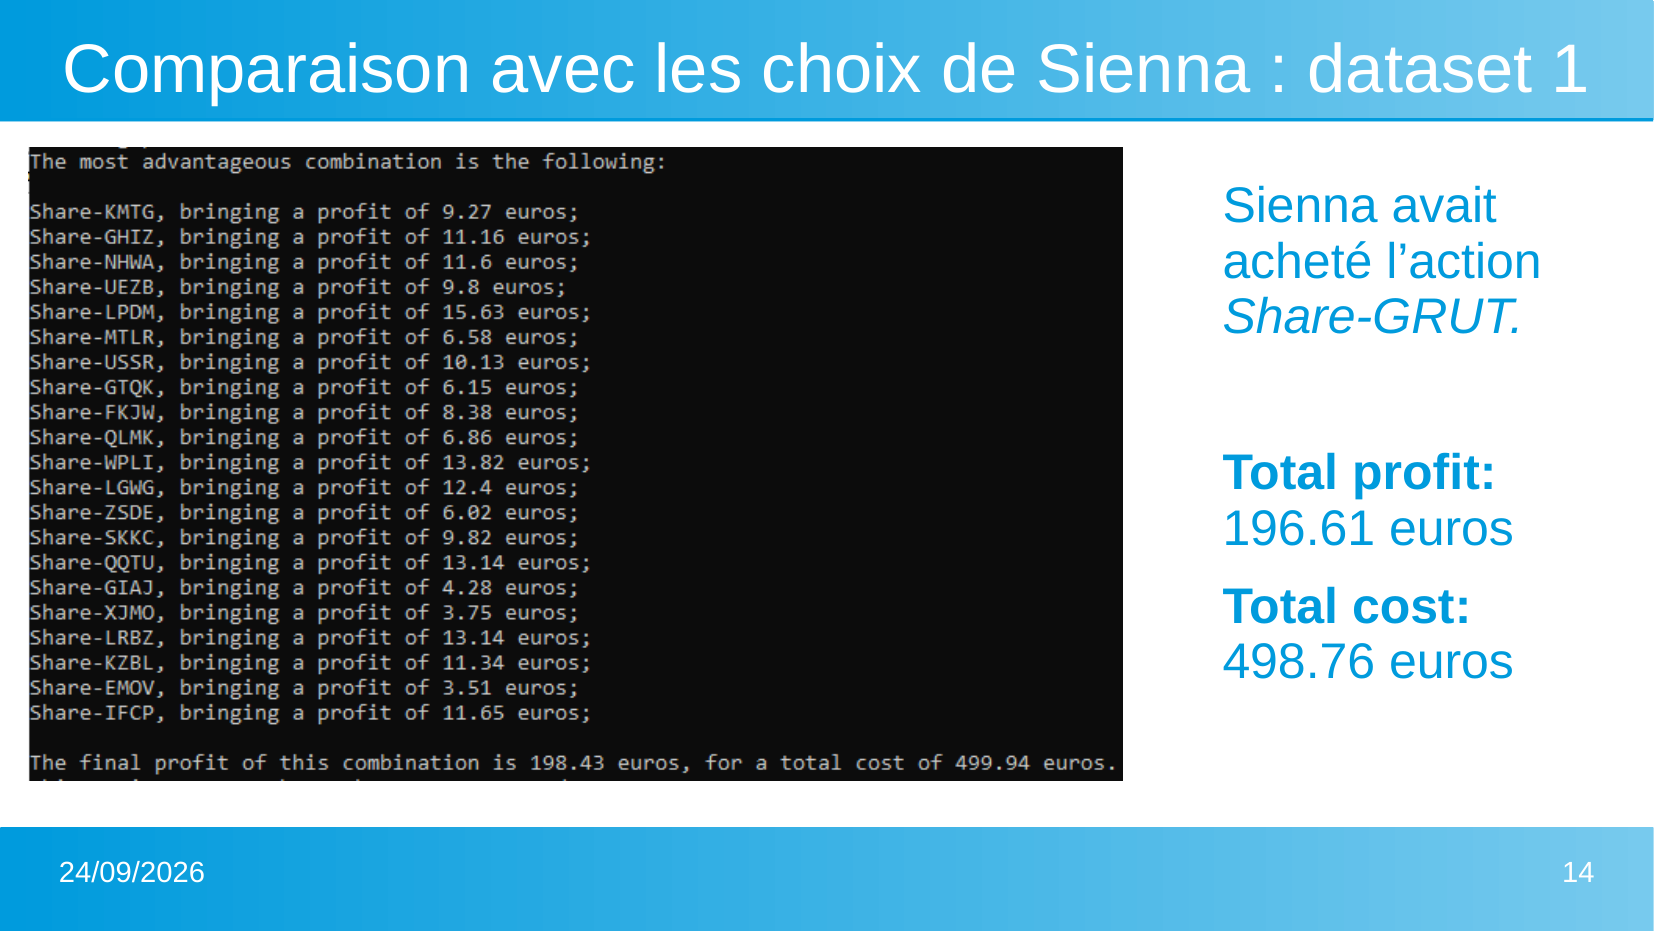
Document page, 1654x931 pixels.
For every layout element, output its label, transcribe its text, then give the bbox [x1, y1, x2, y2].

title Comparaison avec les choix de Sienna : dataset 1 [59, 29, 1595, 108]
picture [28, 147, 1123, 781]
list Sienna avait acheté l’action Share-GRUT. Total profit: 196.61 euros Total cost: 498.76 euros [1151, 177, 1595, 768]
